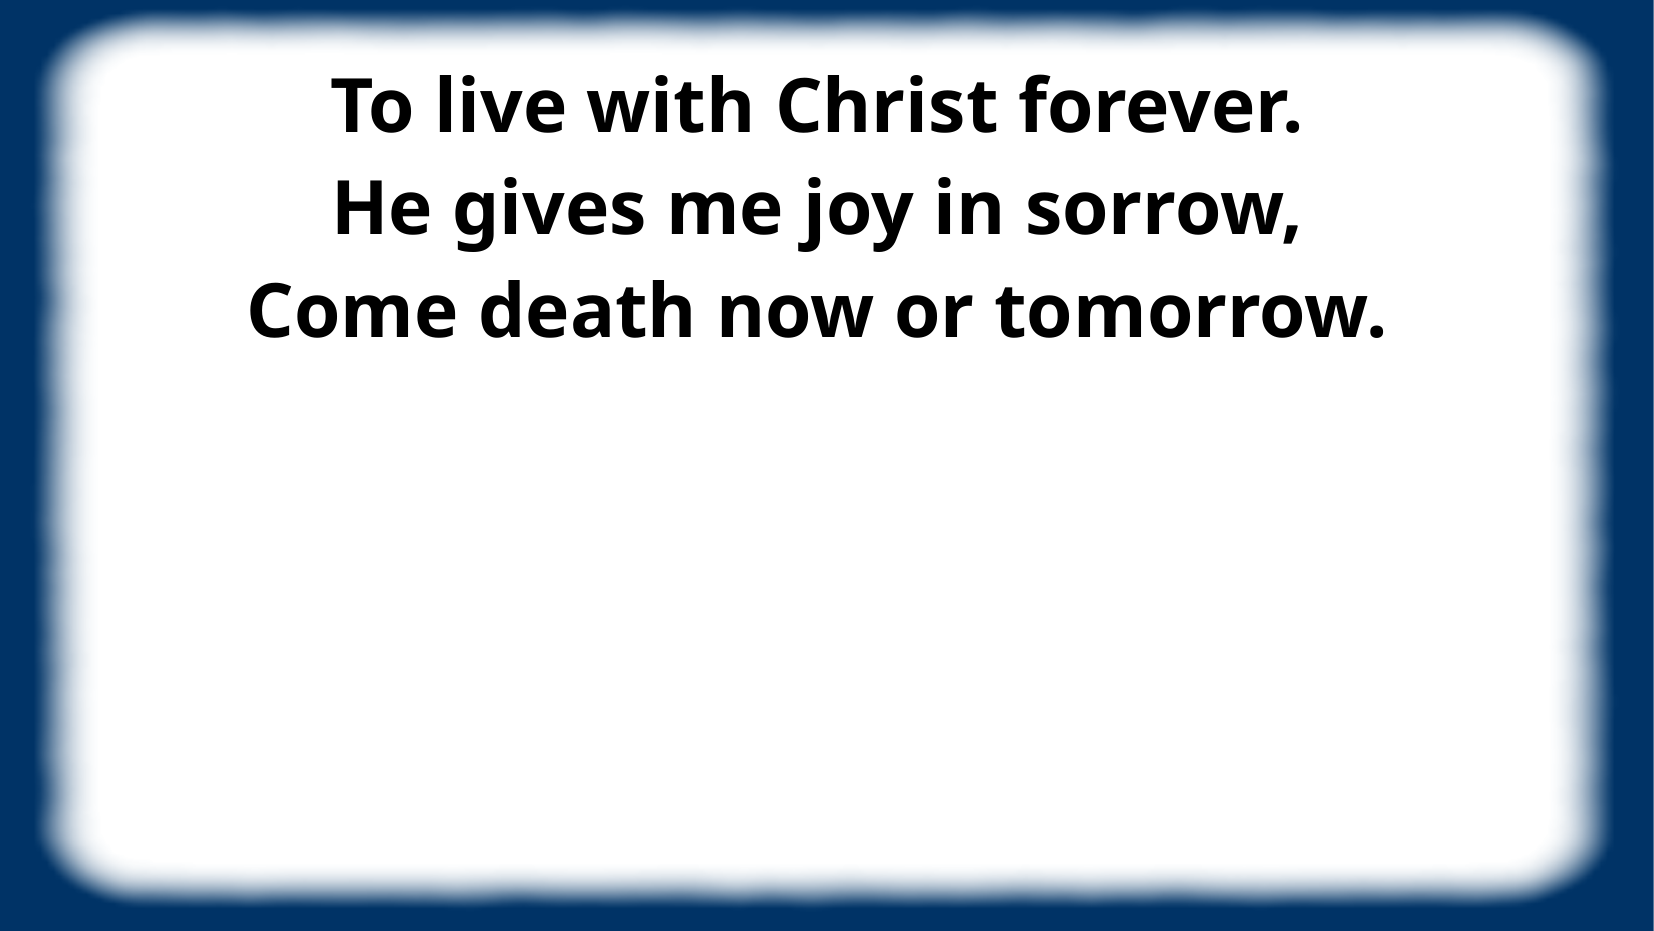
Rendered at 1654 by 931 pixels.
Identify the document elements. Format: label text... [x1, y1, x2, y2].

picture [0, 0, 1654, 931]
text_box To live with Christ forever. He gives me joy in sorrow, Come death now or tomorrow. [90, 45, 1546, 460]
